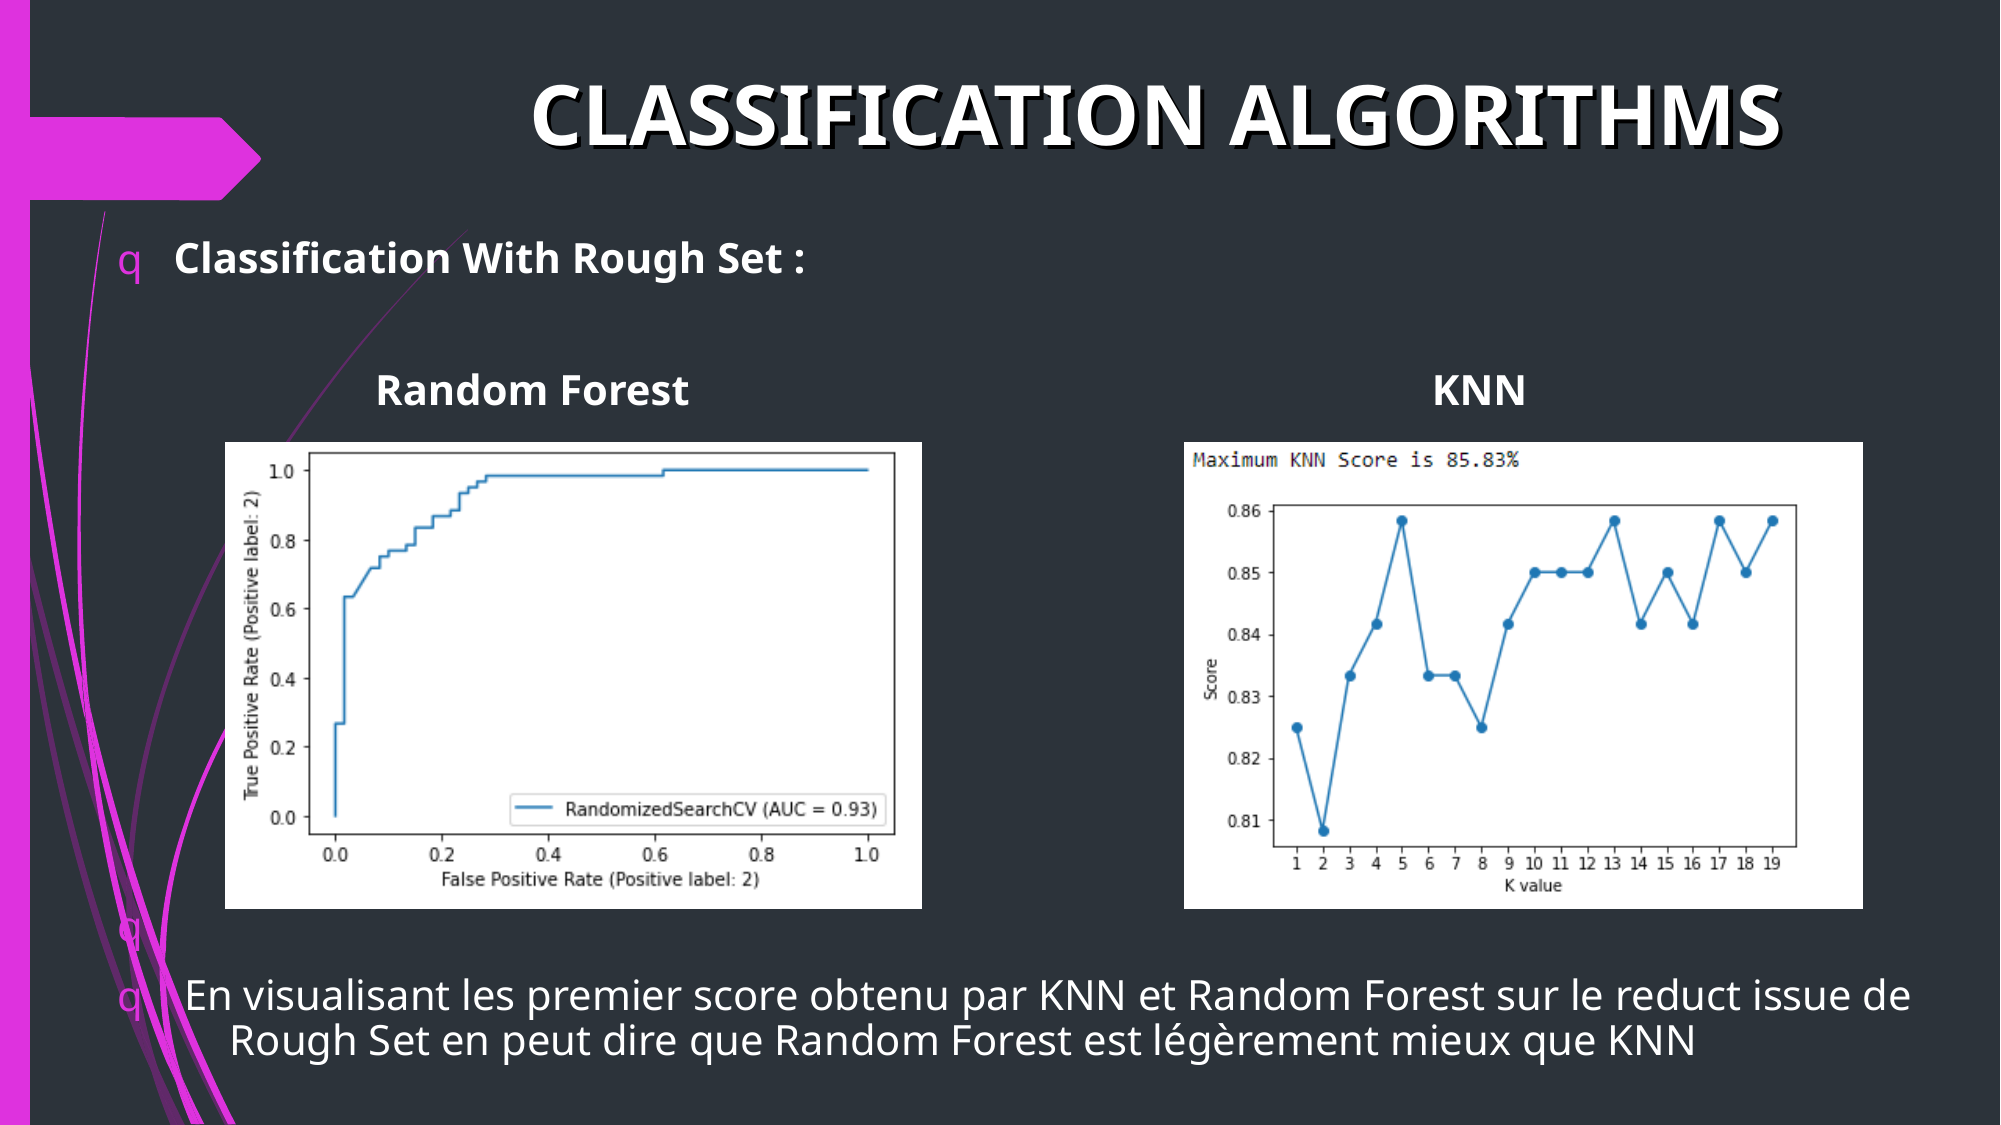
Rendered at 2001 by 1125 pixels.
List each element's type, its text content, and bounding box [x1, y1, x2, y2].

picture [225, 443, 922, 909]
title CLASSIFICATION ALGORITHMS [425, 54, 1888, 196]
picture [1184, 443, 1863, 909]
list Classification With Rough Set : Random Forest KNN En visualisant les premier score obtenu par KNN et Random Forest sur le reduct issue de Rough Set en peut dire que Random Forest est légèrement mieux que KNN [102, 230, 1966, 1101]
